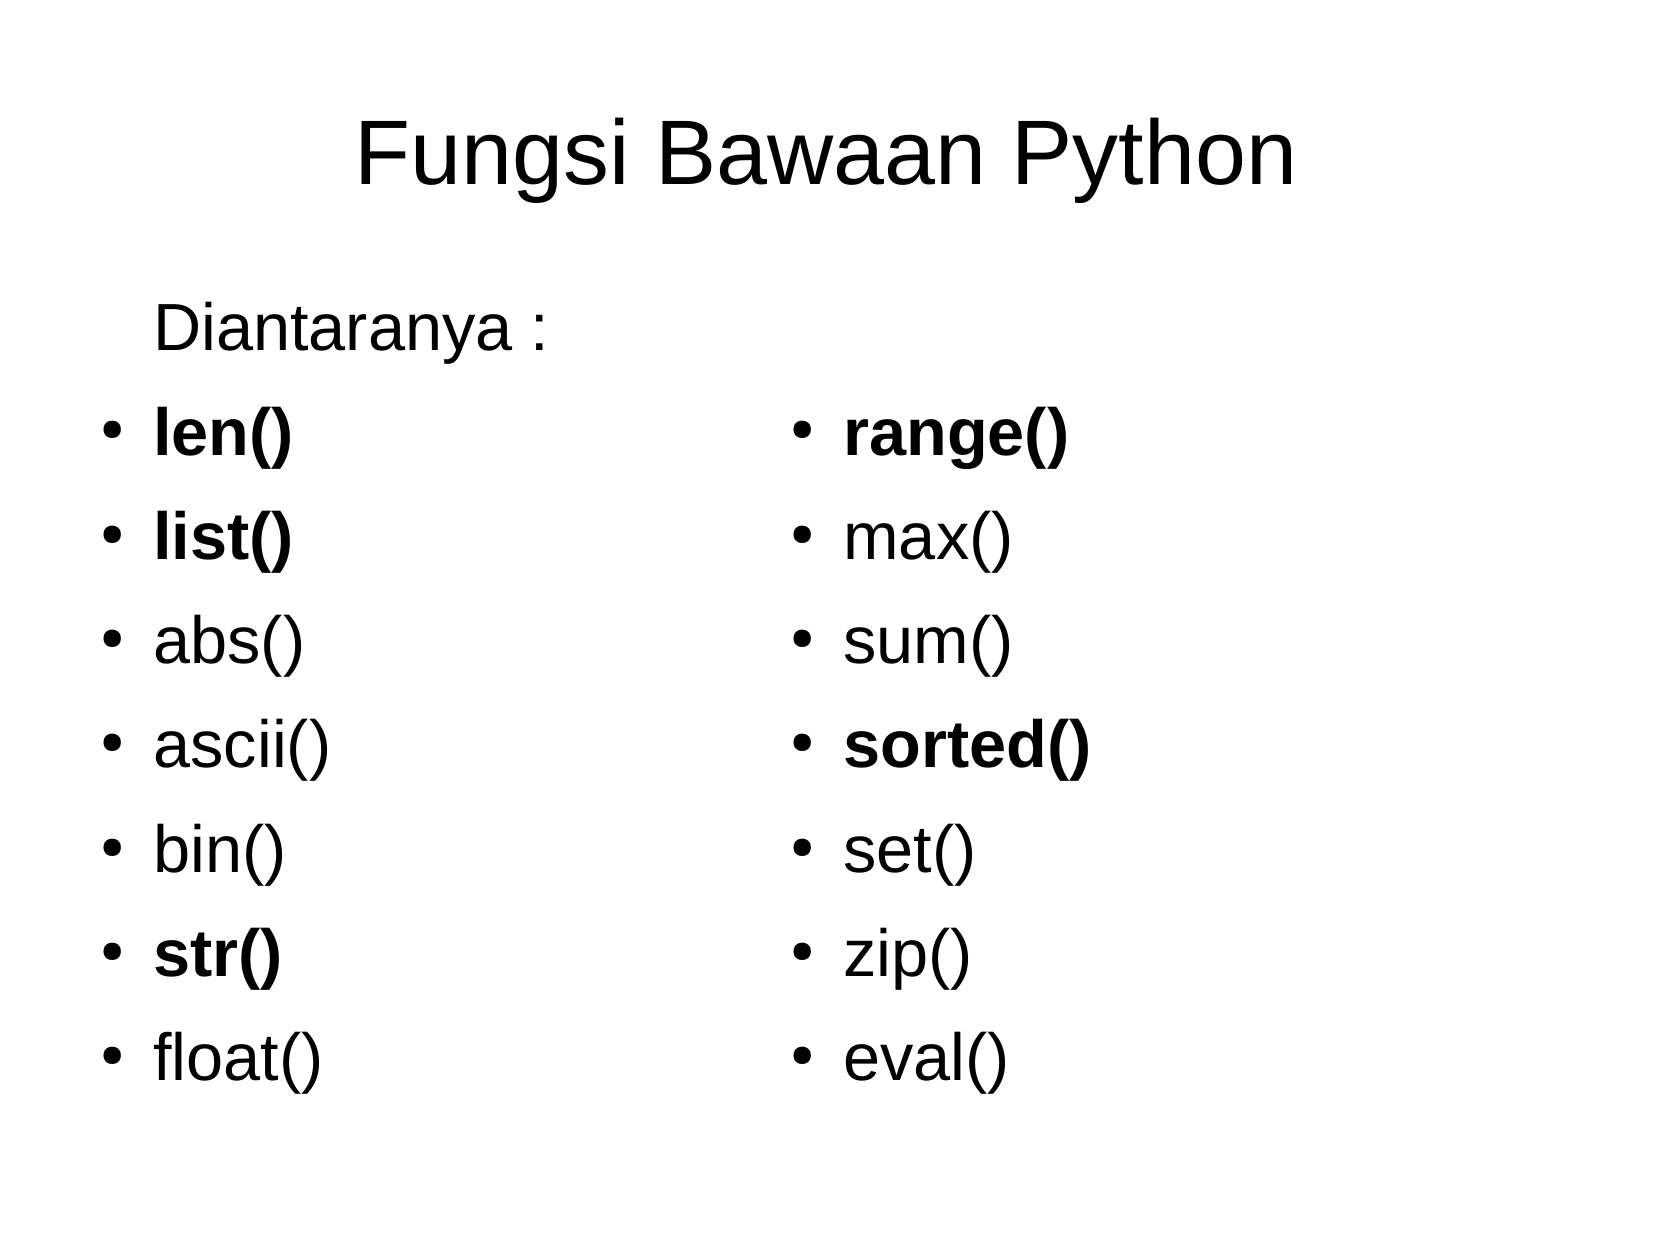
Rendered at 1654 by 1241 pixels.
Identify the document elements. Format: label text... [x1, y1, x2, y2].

title Fungsi Bawaan Python [82, 49, 1571, 257]
list range() max() sum() sorted() set() zip() eval() [772, 290, 1516, 1111]
list Diantaranya : len() list() abs() ascii() bin() str() float() [82, 290, 772, 1111]
